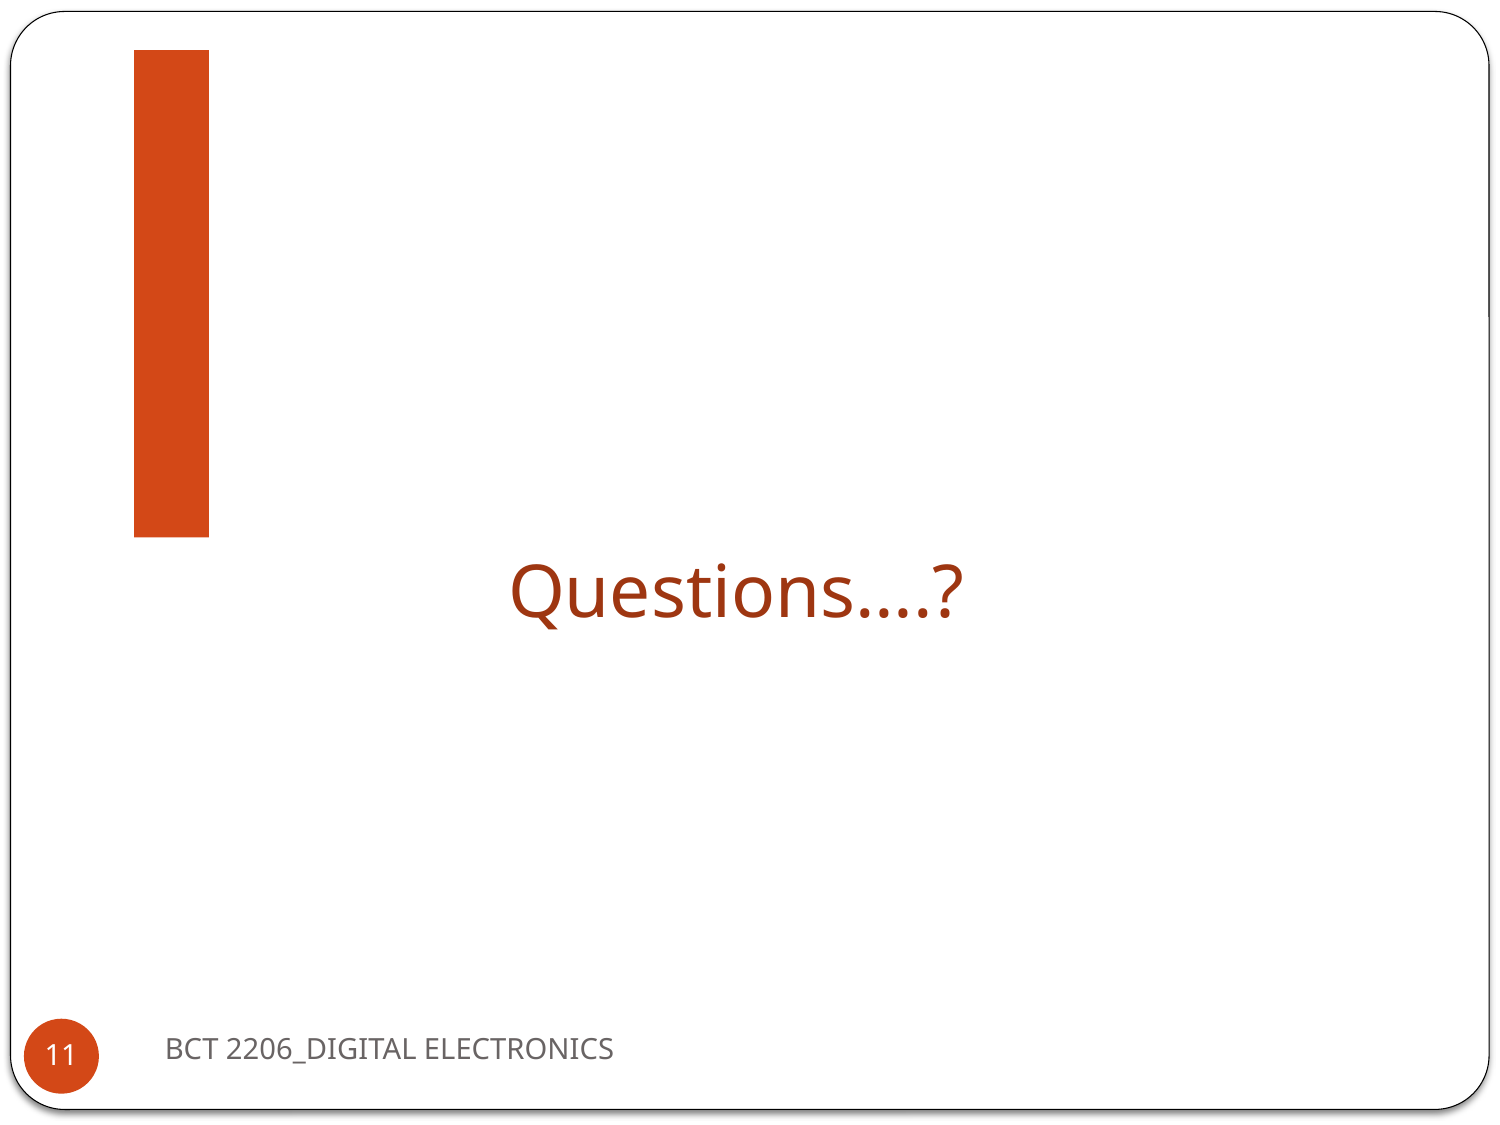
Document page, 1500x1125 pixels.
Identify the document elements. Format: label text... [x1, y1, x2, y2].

text_box Questions….? [493, 537, 980, 640]
text_box <number> [23, 1018, 99, 1094]
text_box [134, 50, 209, 538]
